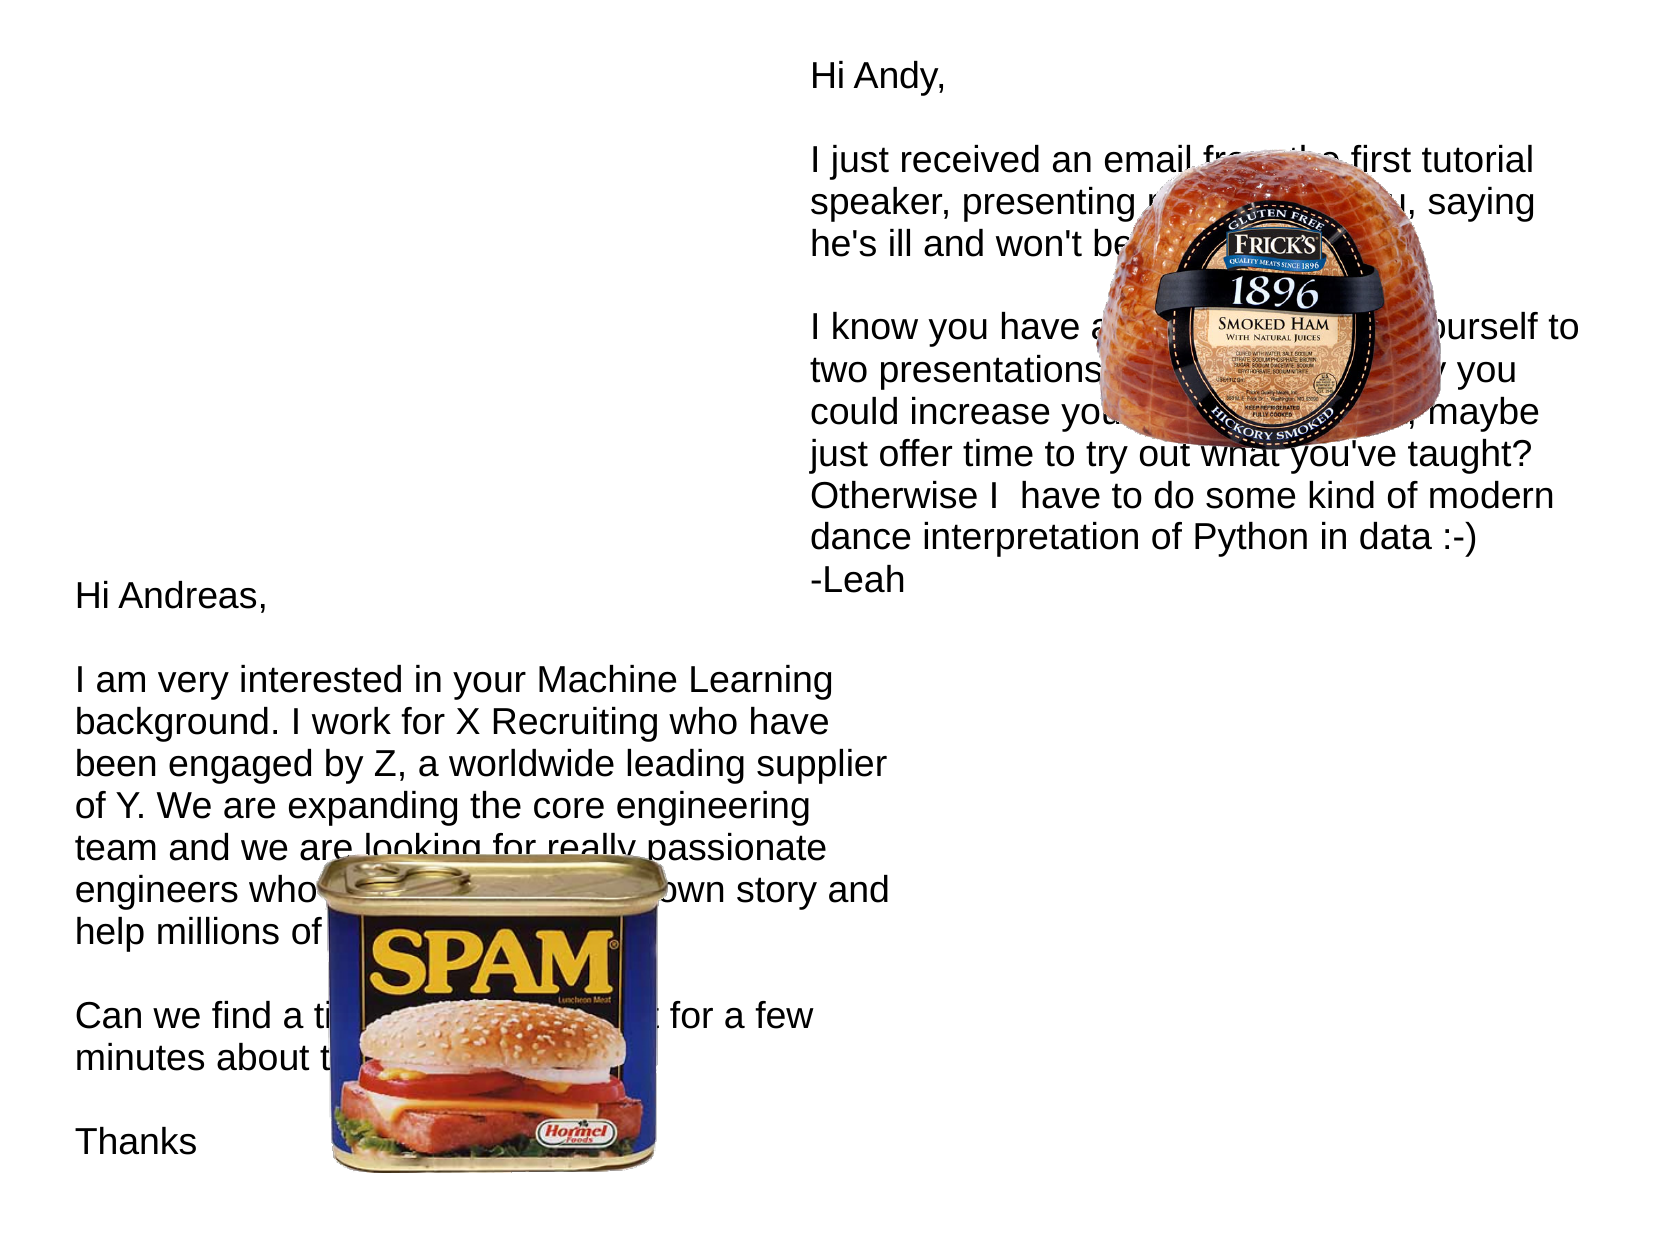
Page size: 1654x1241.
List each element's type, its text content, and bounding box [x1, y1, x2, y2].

picture [1095, 149, 1441, 451]
subtitle Hi Andy, I just received an email from the first tutorial speaker, presenting right before you, saying he's ill and won't be able to make it. I know you have already committed yourself to two presentations, but is there anyway you could increase your tutorial time slot, maybe just offer time to try out what you've taught? Otherwise I have to do some kind of modern dance interpretation of Python in data :-) -Leah [810, 54, 1606, 601]
picture [315, 854, 669, 1173]
text_box Hi Andreas, I am very interested in your Machine Learning background. I work for X Recruiting who have been engaged by Z, a worldwide leading supplier of Y. We are expanding the core engineering team and we are looking for really passionate engineers who want to create their own story and help millions of people. Can we find a time for a call to chat for a few minutes about this? Thanks [60, 567, 916, 1171]
